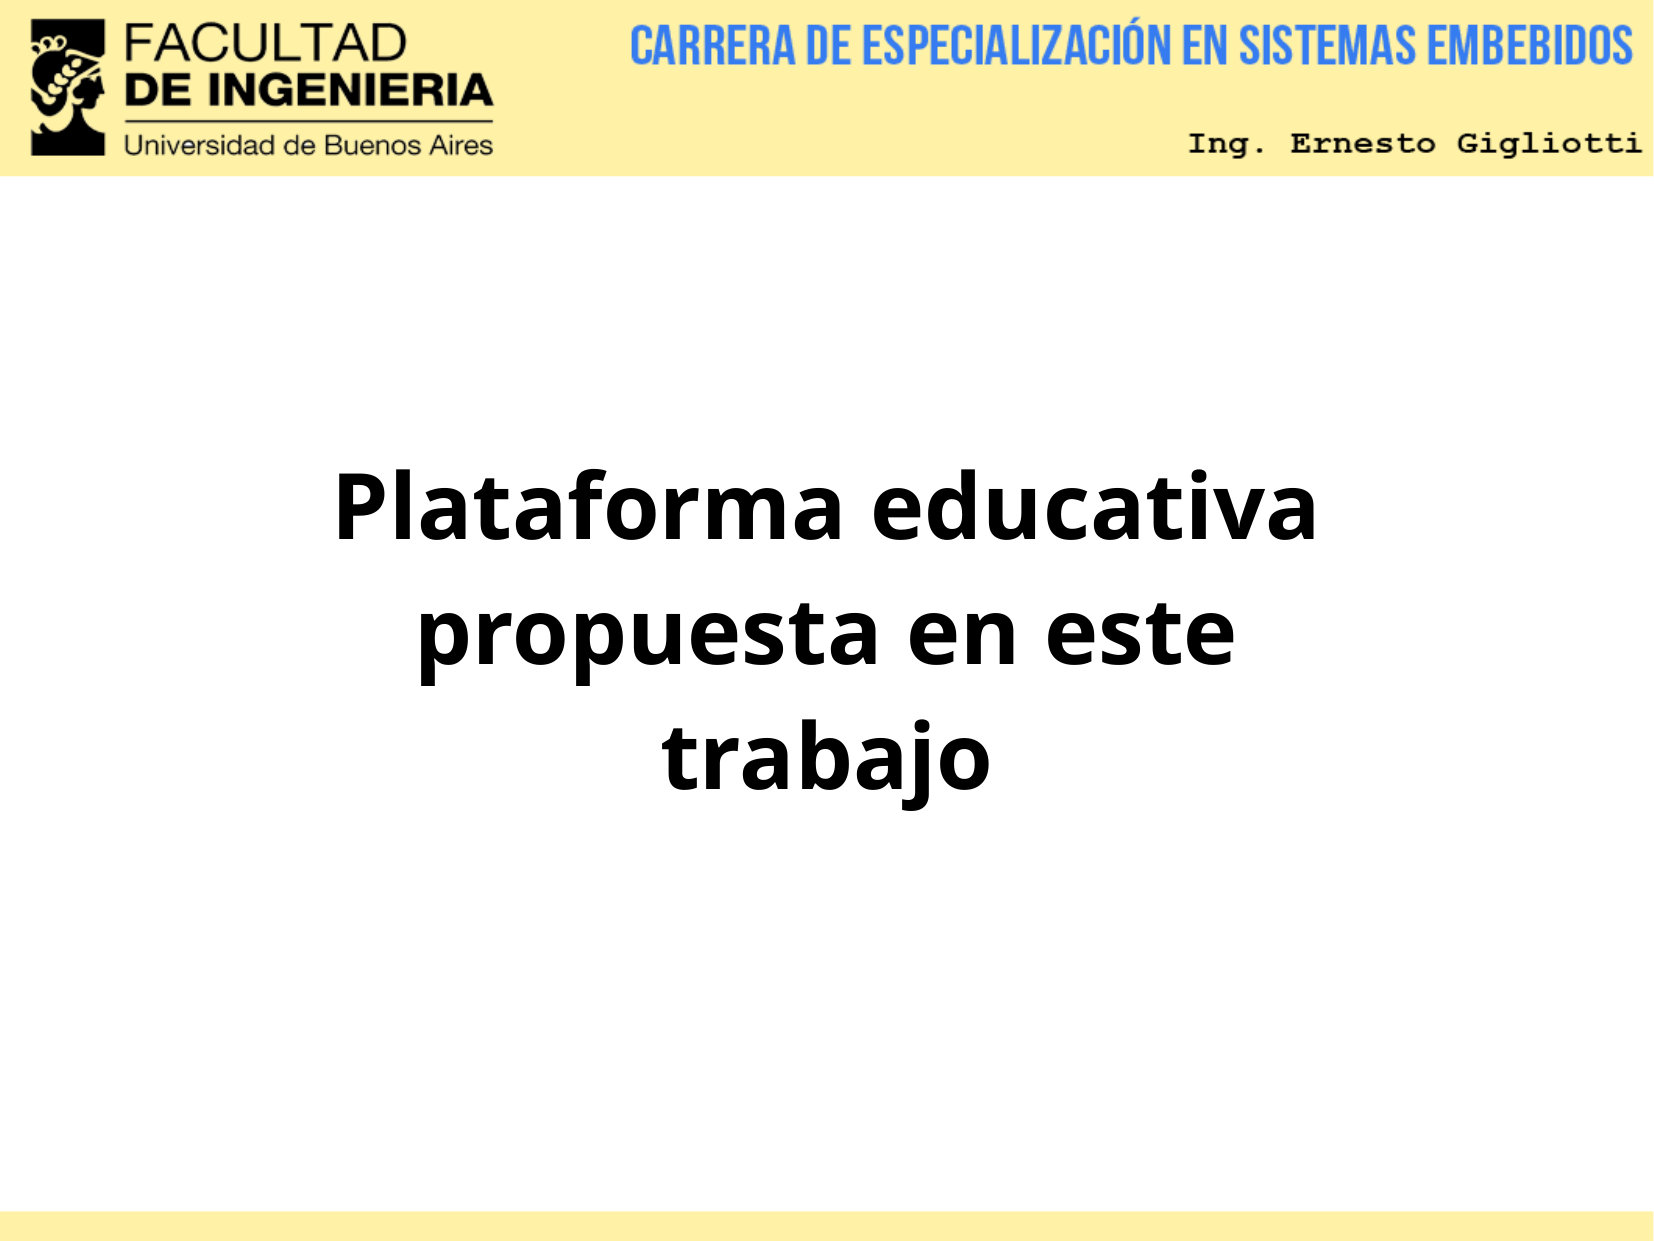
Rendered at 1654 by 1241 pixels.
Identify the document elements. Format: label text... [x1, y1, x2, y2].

title Plataforma educativa propuesta en este trabajo [82, 461, 1571, 797]
picture [0, 0, 1654, 1241]
